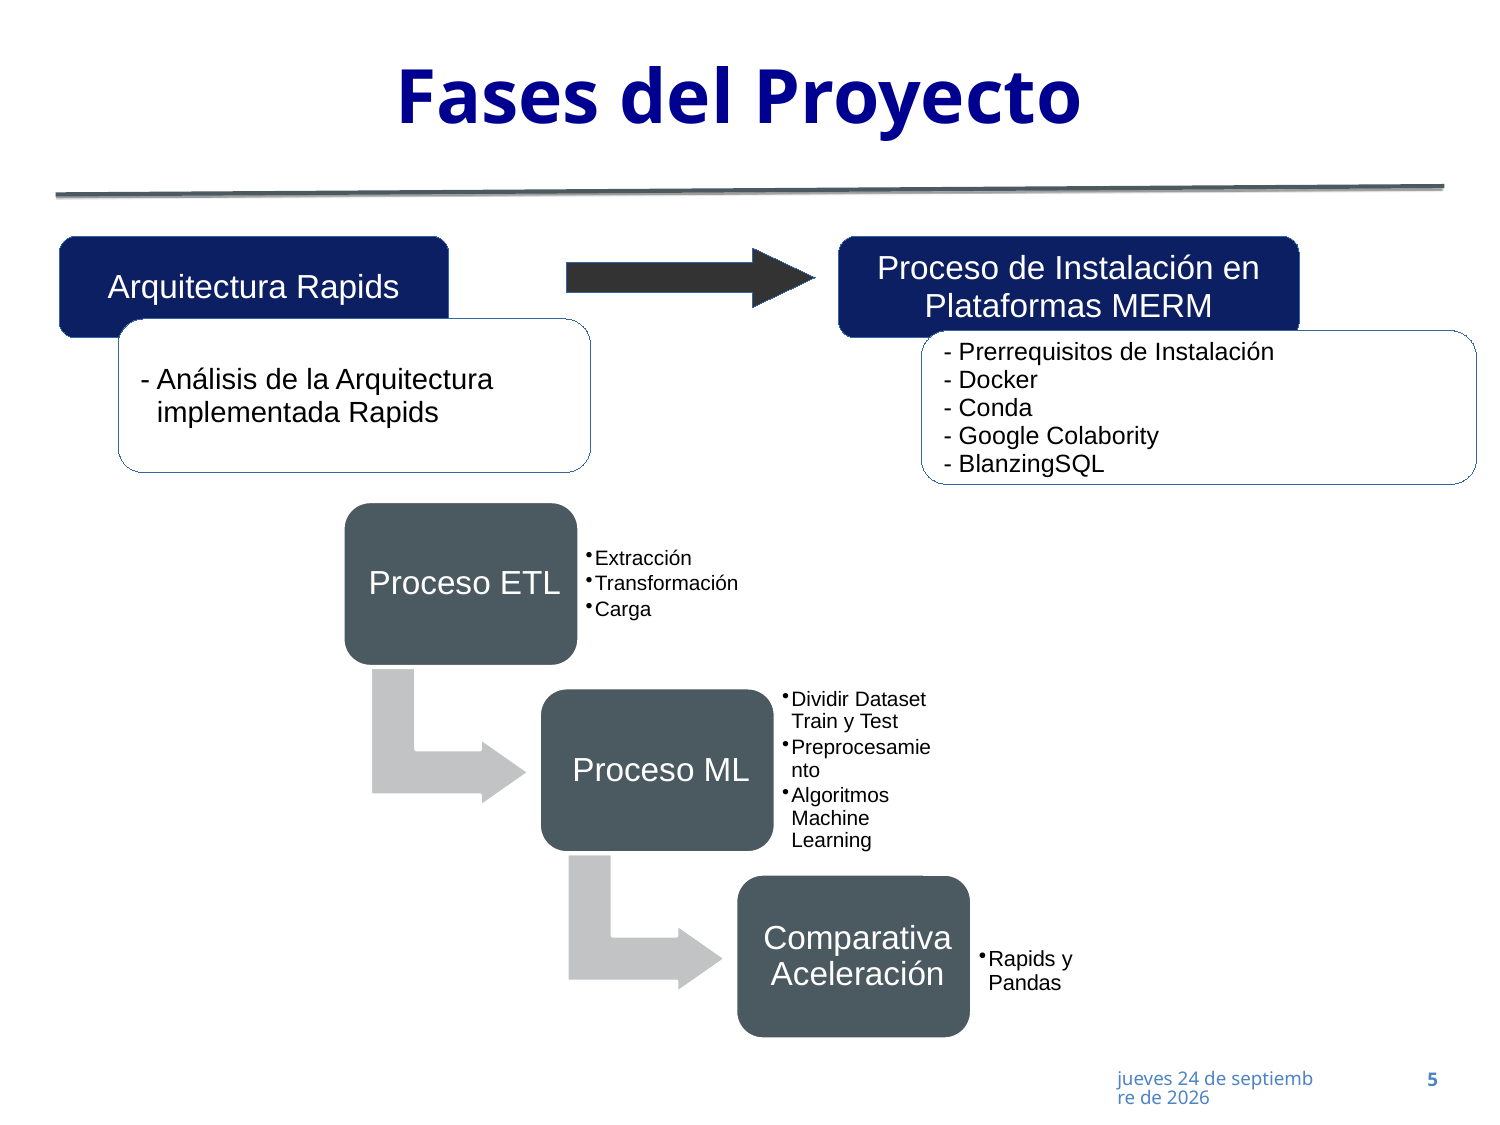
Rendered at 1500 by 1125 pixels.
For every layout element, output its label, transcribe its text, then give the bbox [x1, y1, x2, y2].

text_box Dividir Dataset Train y Test Preprocesamiento Algoritmos Machine Learning [775, 703, 948, 838]
text_box [370, 667, 531, 808]
title Fases del Proyecto [56, 45, 1442, 143]
text_box Rapids y Pandas [972, 889, 1145, 1024]
text_box Proceso ML [538, 687, 775, 854]
text_box - Análisis de la Arquitectura implementada Rapids [118, 318, 591, 473]
text_box Proceso ETL [342, 501, 579, 667]
text_box Extracción Transformación Carga [579, 516, 752, 651]
text_box Proceso de Instalación en Plataformas MERM [838, 236, 1300, 338]
slide_number <número> [1390, 1059, 1454, 1104]
text_box - Prerrequisitos de Instalación - Docker - Conda - Google Colabority - BlanzingSQL [921, 330, 1477, 485]
text_box [566, 854, 727, 994]
text_box Comparativa Aceleración [735, 873, 972, 1040]
text_box [566, 248, 816, 308]
text_box Arquitectura Rapids [59, 236, 449, 338]
